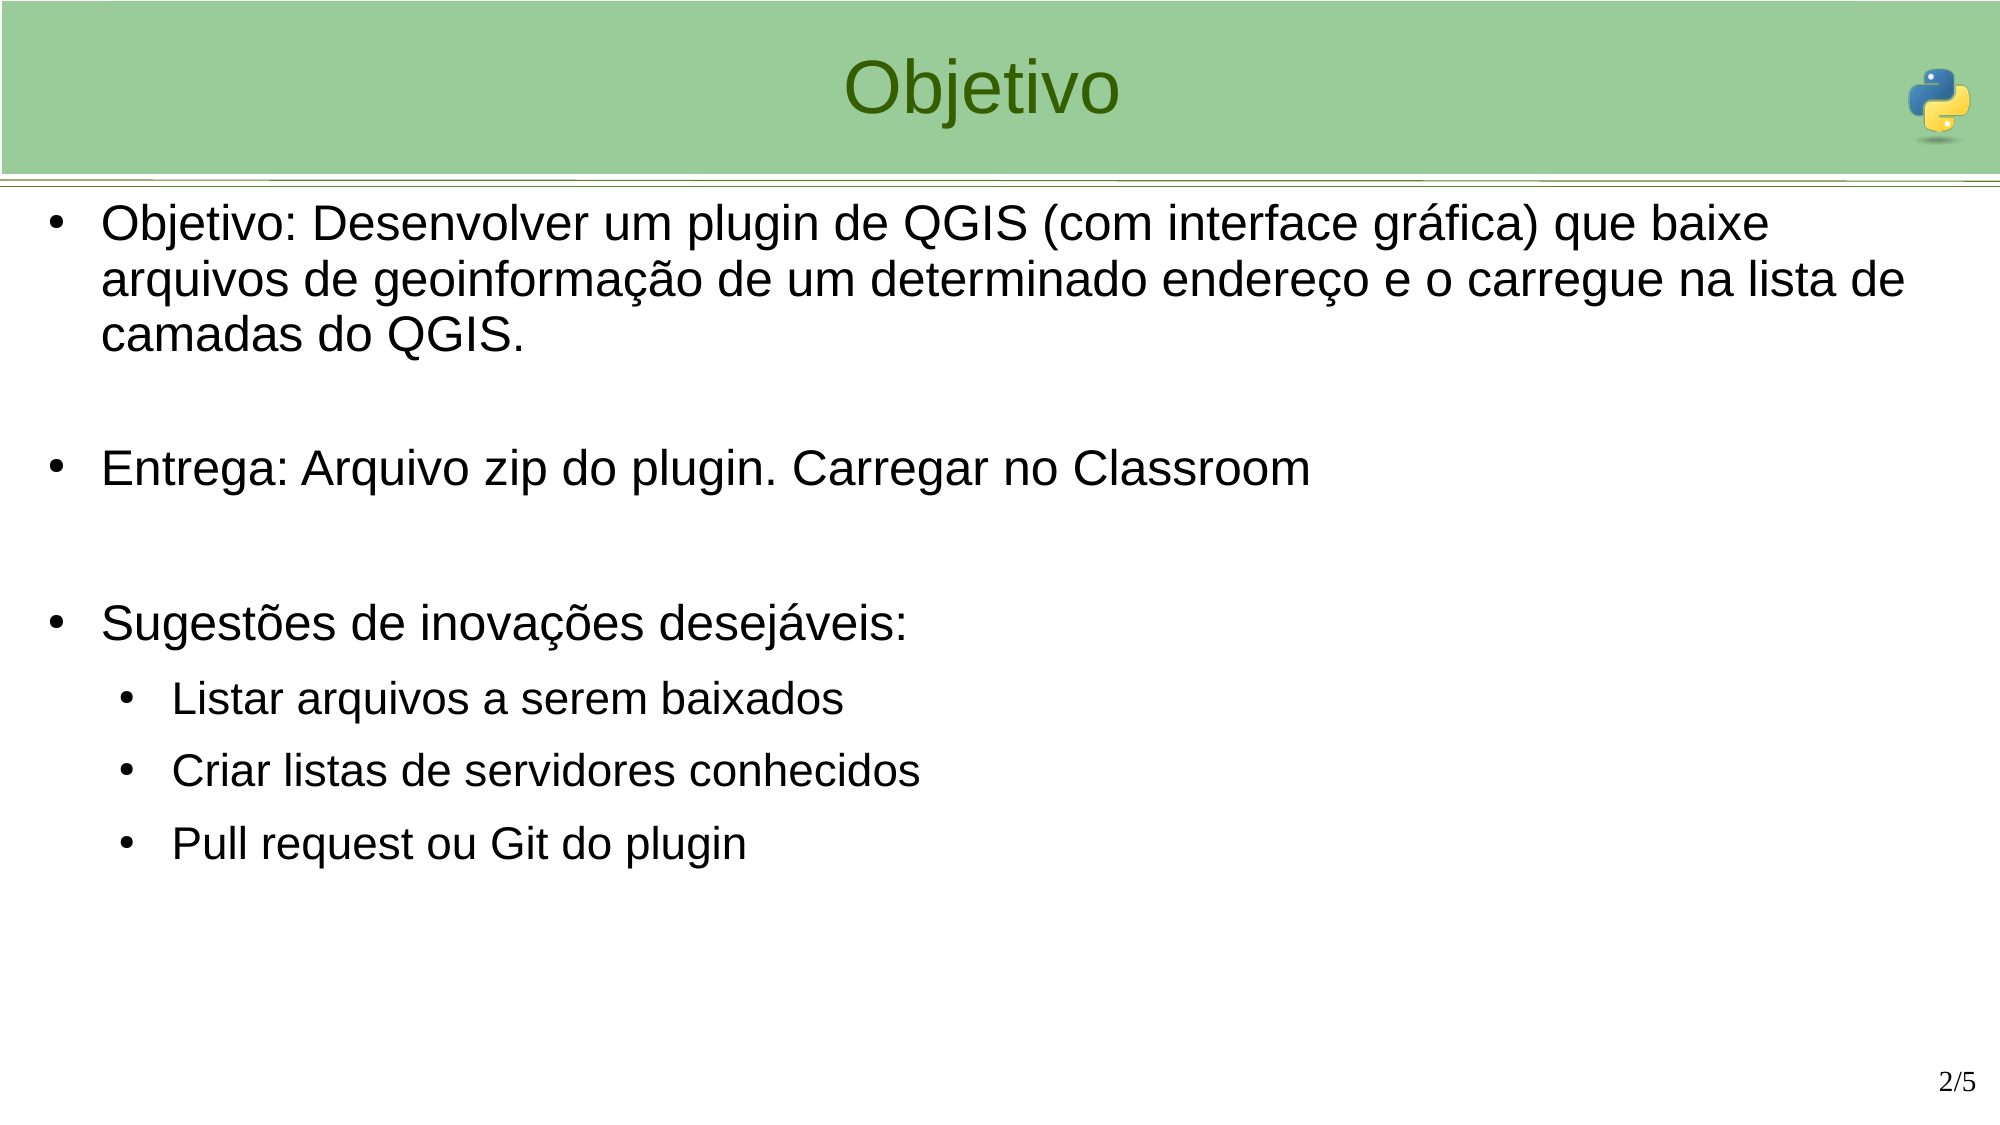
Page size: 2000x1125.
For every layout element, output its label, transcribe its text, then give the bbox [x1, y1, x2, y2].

list Objetivo: Desenvolver um plugin de QGIS (com interface gráfica) que baixe arquivos de geoinformação de um determinado endereço e o carregue na lista de camadas do QGIS. Entrega: Arquivo zip do plugin. Carregar no Classroom Sugestões de inovações desejáveis: Listar arquivos a serem baixados Criar listas de servidores conhecidos Pull request ou Git do plugin [30, 195, 1966, 870]
picture [1901, 59, 1979, 148]
title Objetivo [105, 0, 1861, 174]
